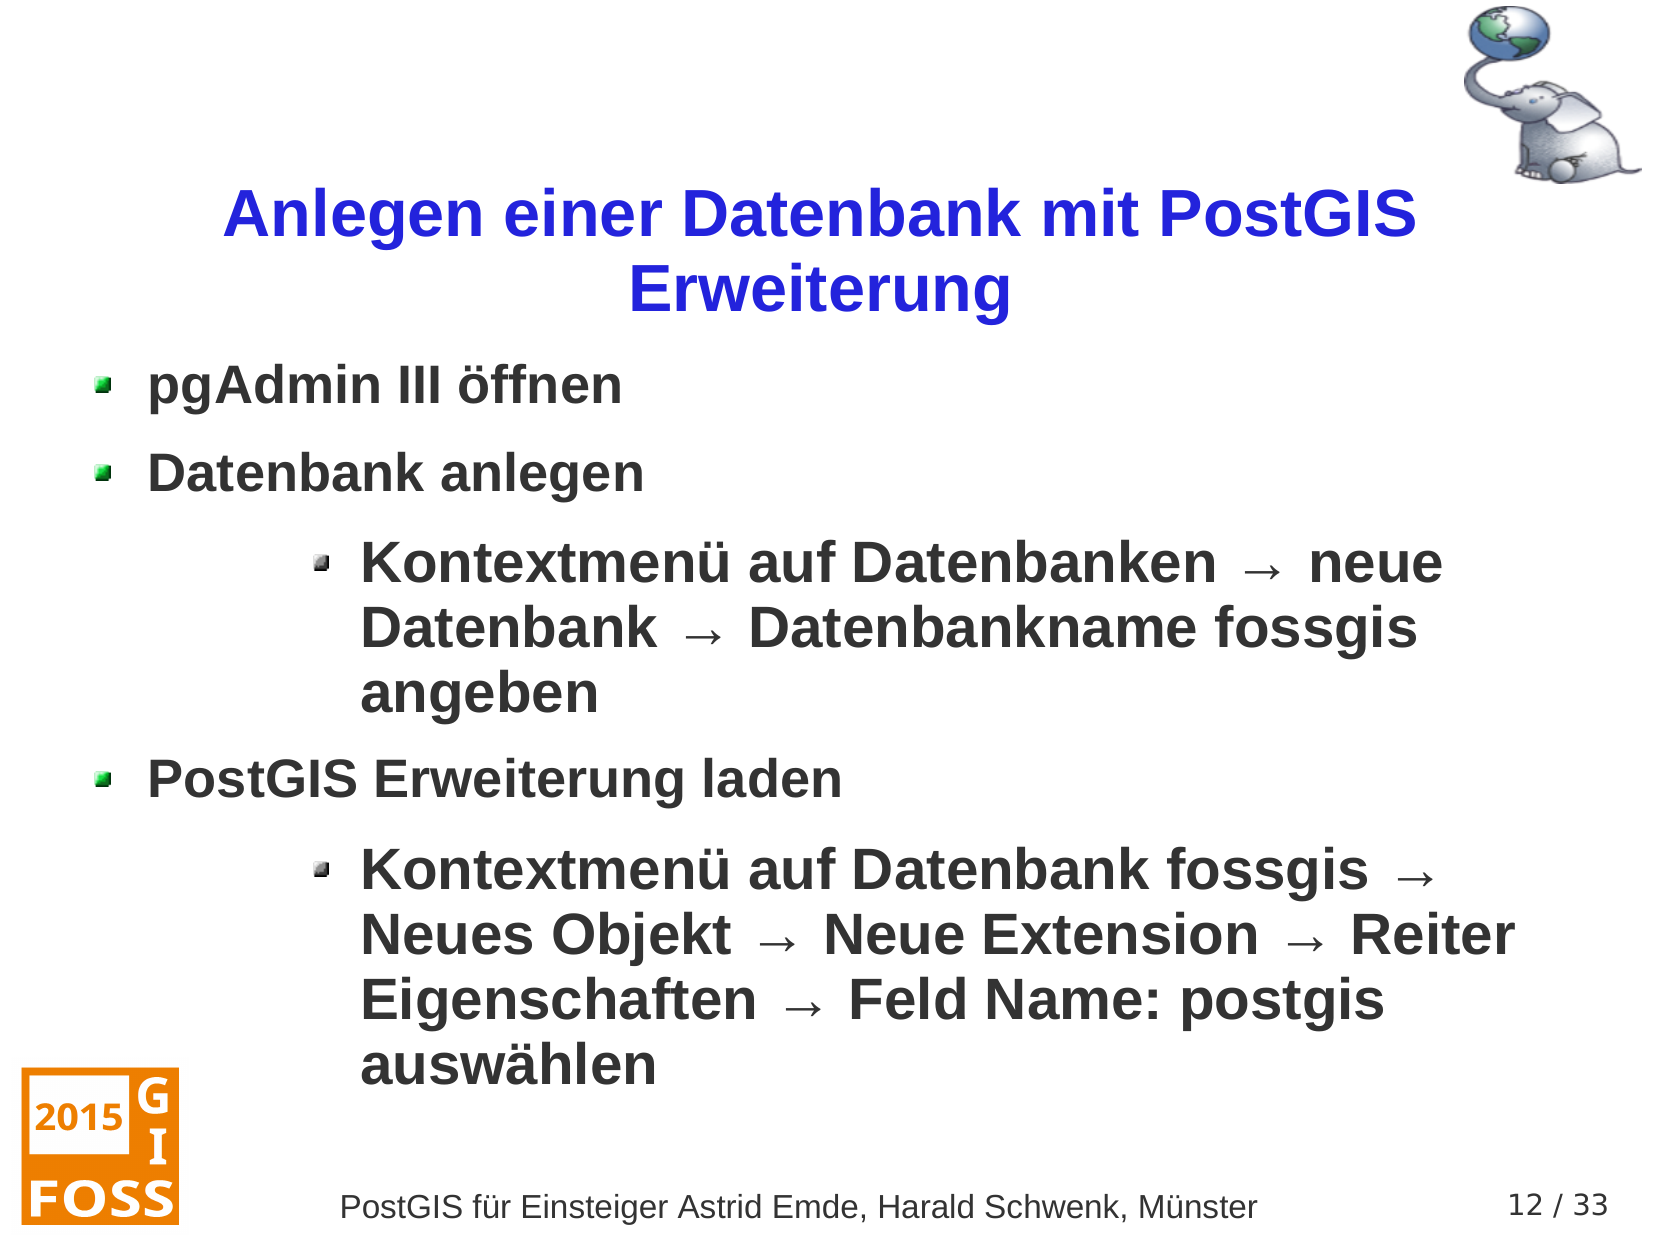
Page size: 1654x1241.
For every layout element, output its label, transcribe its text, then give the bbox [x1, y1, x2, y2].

list pgAdmin III öffnen Datenbank anlegen Kontextmenü auf Datenbanken → neue Datenbank → Datenbankname fossgis angeben PostGIS Erweiterung laden Kontextmenü auf Datenbank fossgis → Neues Objekt → Neue Extension → Reiter Eigenschaften → Feld Name: postgis auswählen [76, 354, 1565, 1197]
picture [1464, 6, 1642, 184]
title Anlegen einer Datenbank mit PostGIS Erweiterung [76, 165, 1565, 338]
picture [11, 1057, 189, 1235]
